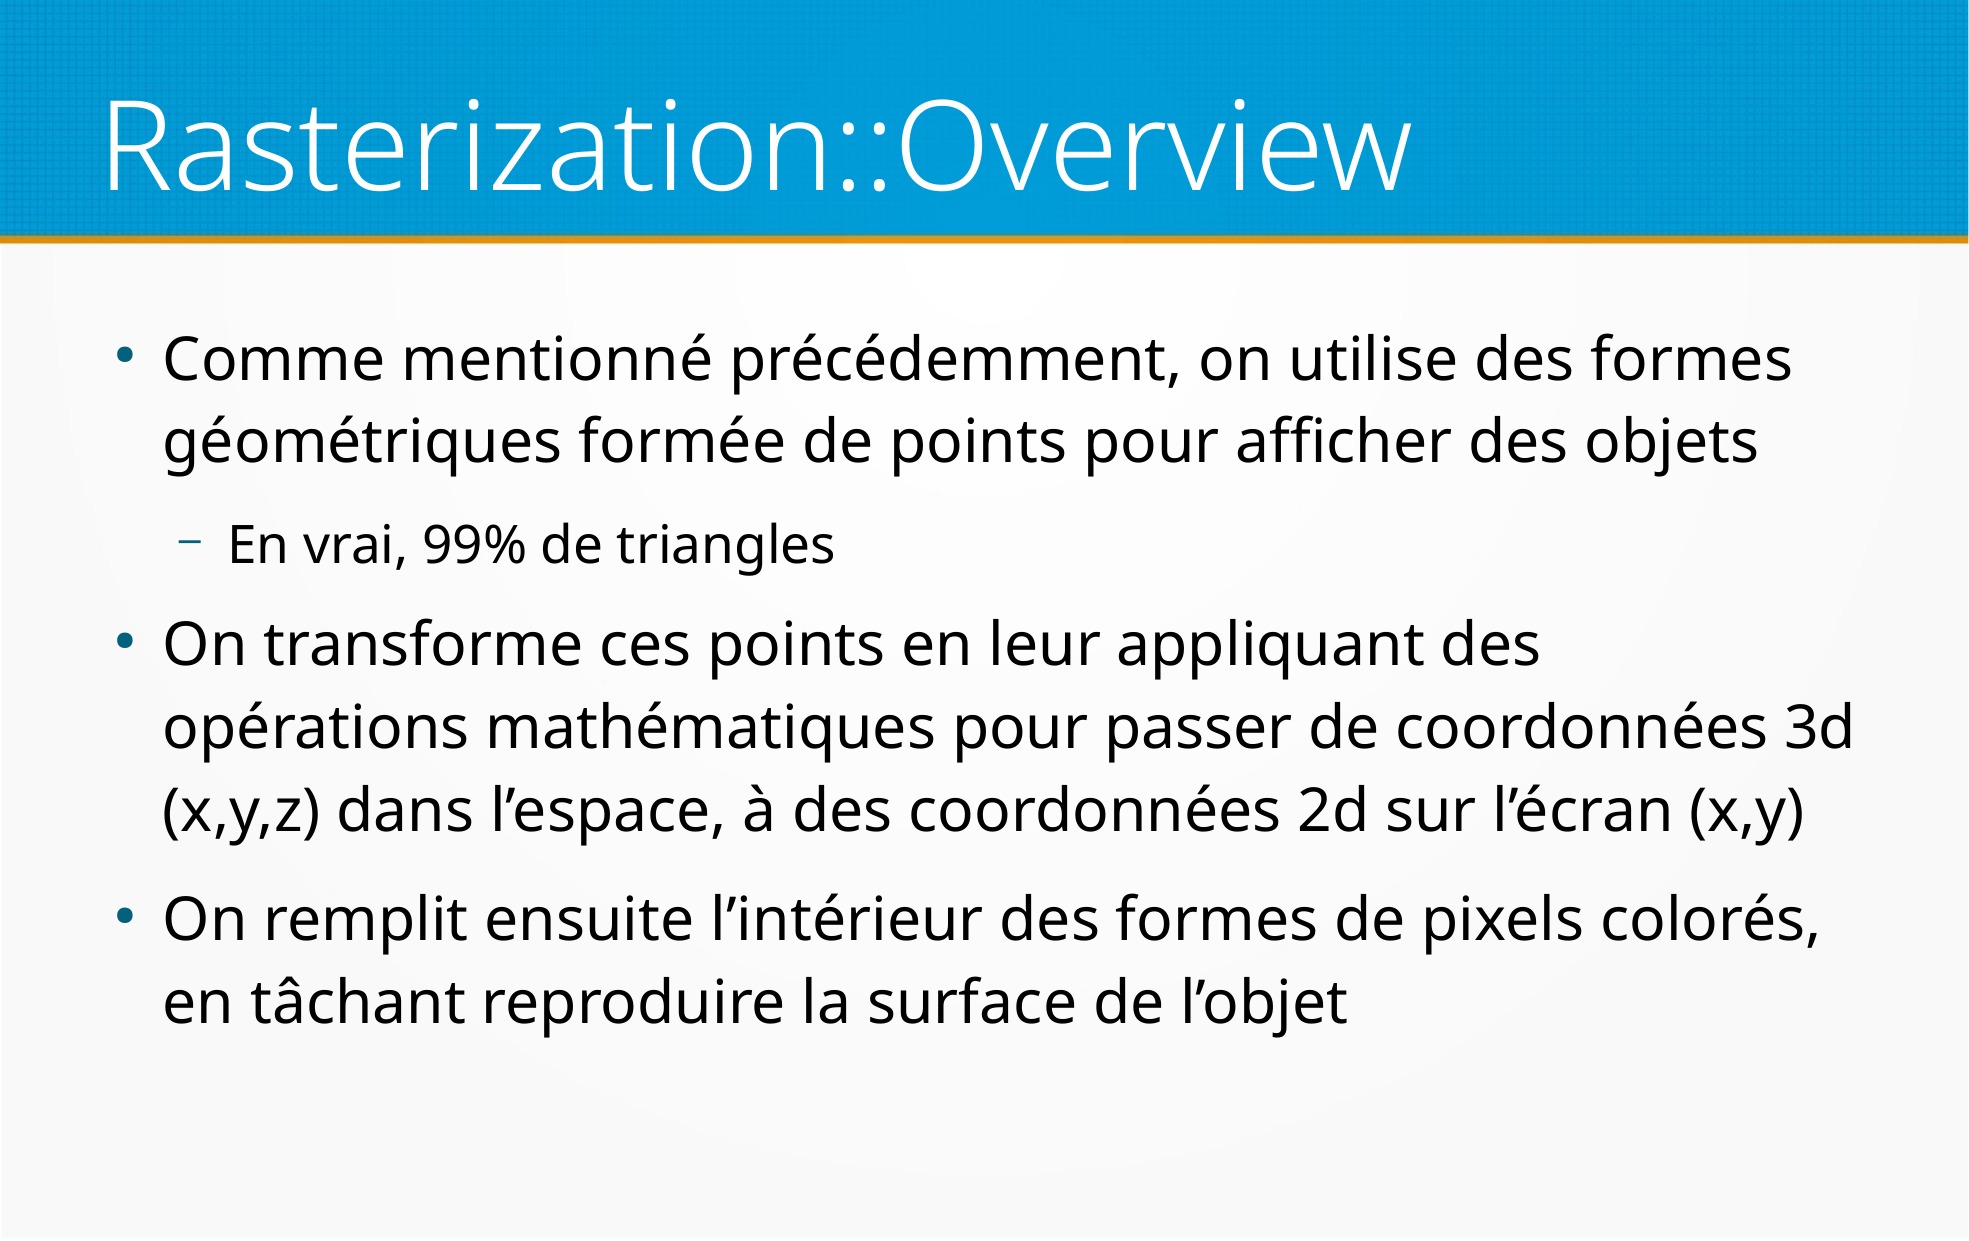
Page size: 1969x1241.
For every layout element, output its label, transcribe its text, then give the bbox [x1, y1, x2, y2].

list Comme mentionné précédemment, on utilise des formes géométriques formée de points pour afficher des objets En vrai, 99% de triangles On transforme ces points en leur appliquant des opérations mathématiques pour passer de coordonnées 3d (x,y,z) dans l’espace, à des coordonnées 2d sur l’écran (x,y) On remplit ensuite l’intérieur des formes de pixels colorés, en tâchant reproduire la surface de l’objet [98, 315, 1861, 1081]
picture [0, 233, 1969, 1241]
title Rasterization::Overview [98, 19, 1870, 227]
